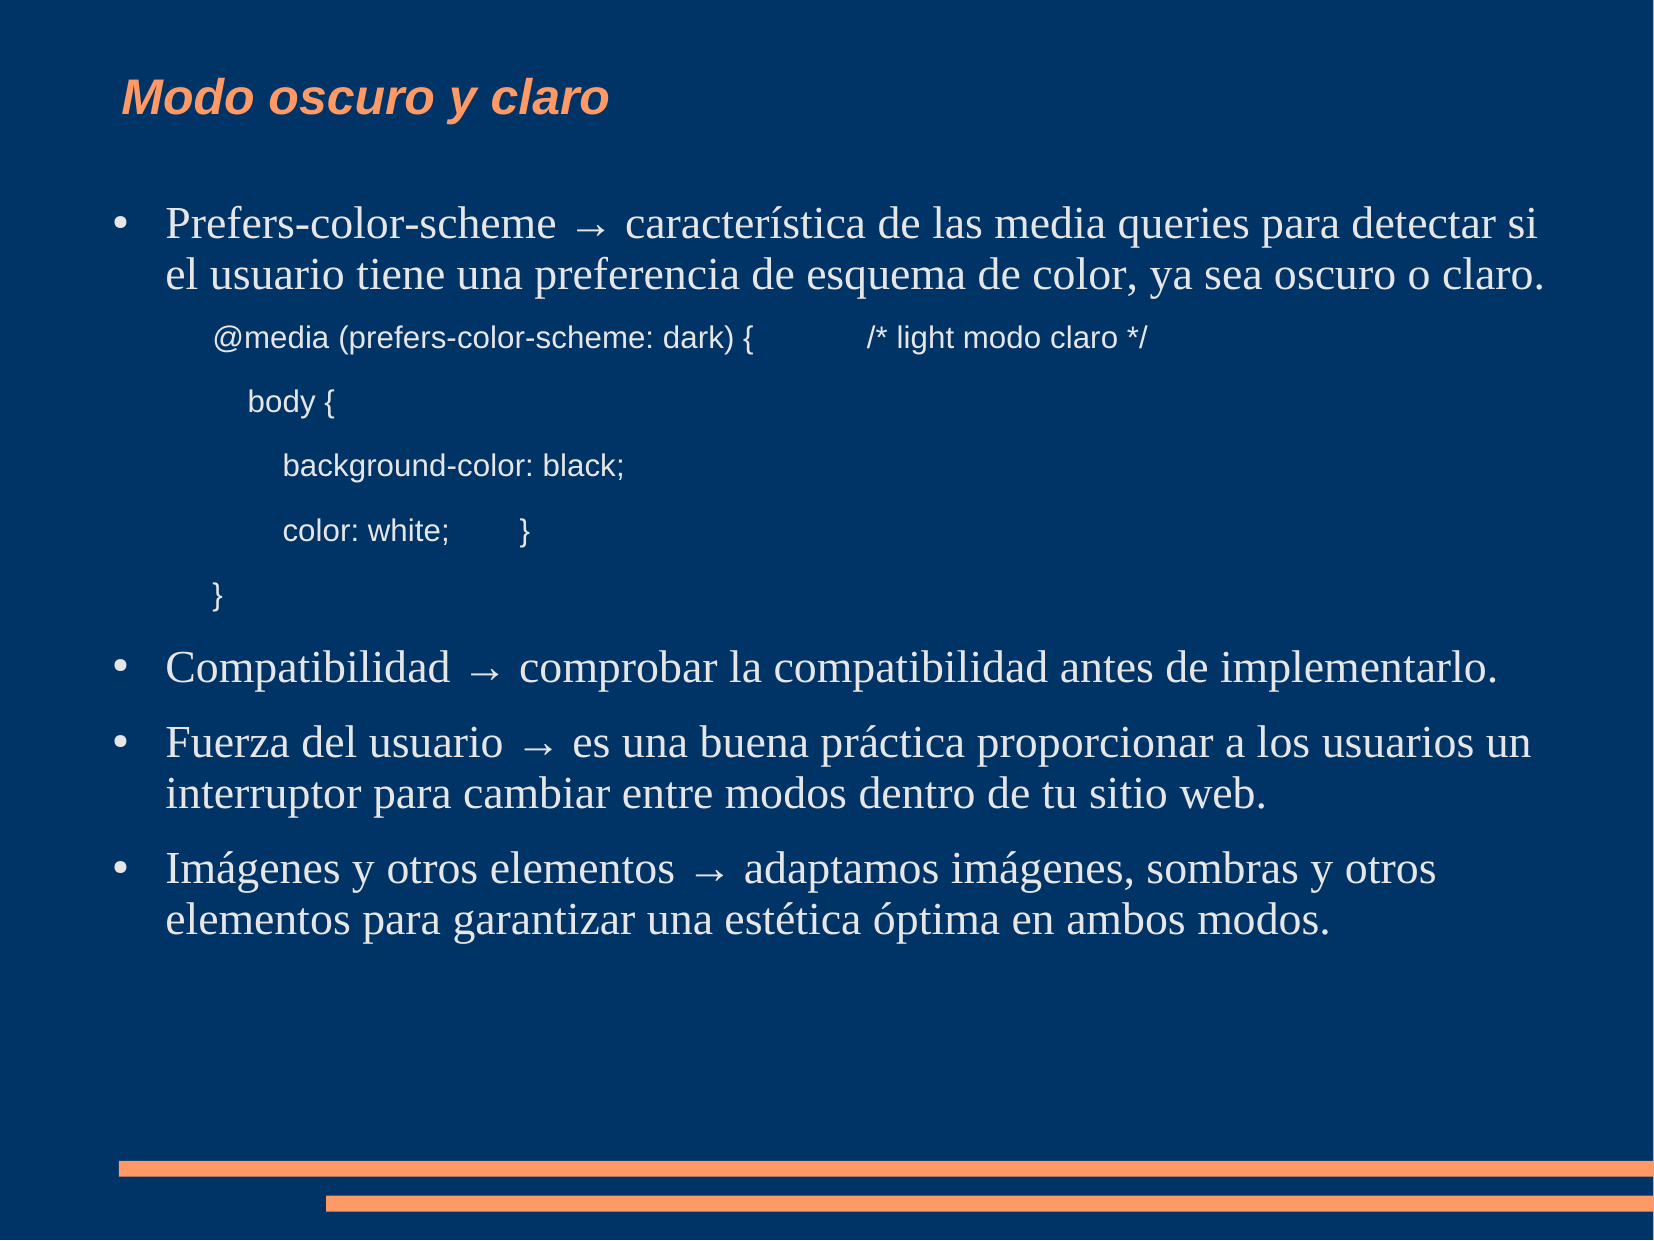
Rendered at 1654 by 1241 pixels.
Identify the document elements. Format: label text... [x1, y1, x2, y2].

list Prefers-color-scheme → característica de las media queries para detectar si el usuario tiene una preferencia de esquema de color, ya sea oscuro o claro. @media (prefers-color-scheme: dark) { /* light modo claro */ body { background-color: black; color: white; } } Compatibilidad → comprobar la compatibilidad antes de implementarlo. Fuerza del usuario → es una buena práctica proporcionar a los usuarios un interruptor para cambiar entre modos dentro de tu sitio web. Imágenes y otros elementos → adaptamos imágenes, sombras y otros elementos para garantizar una estética óptima en ambos modos. [94, 198, 1567, 1010]
title Modo oscuro y claro [121, 46, 1534, 148]
